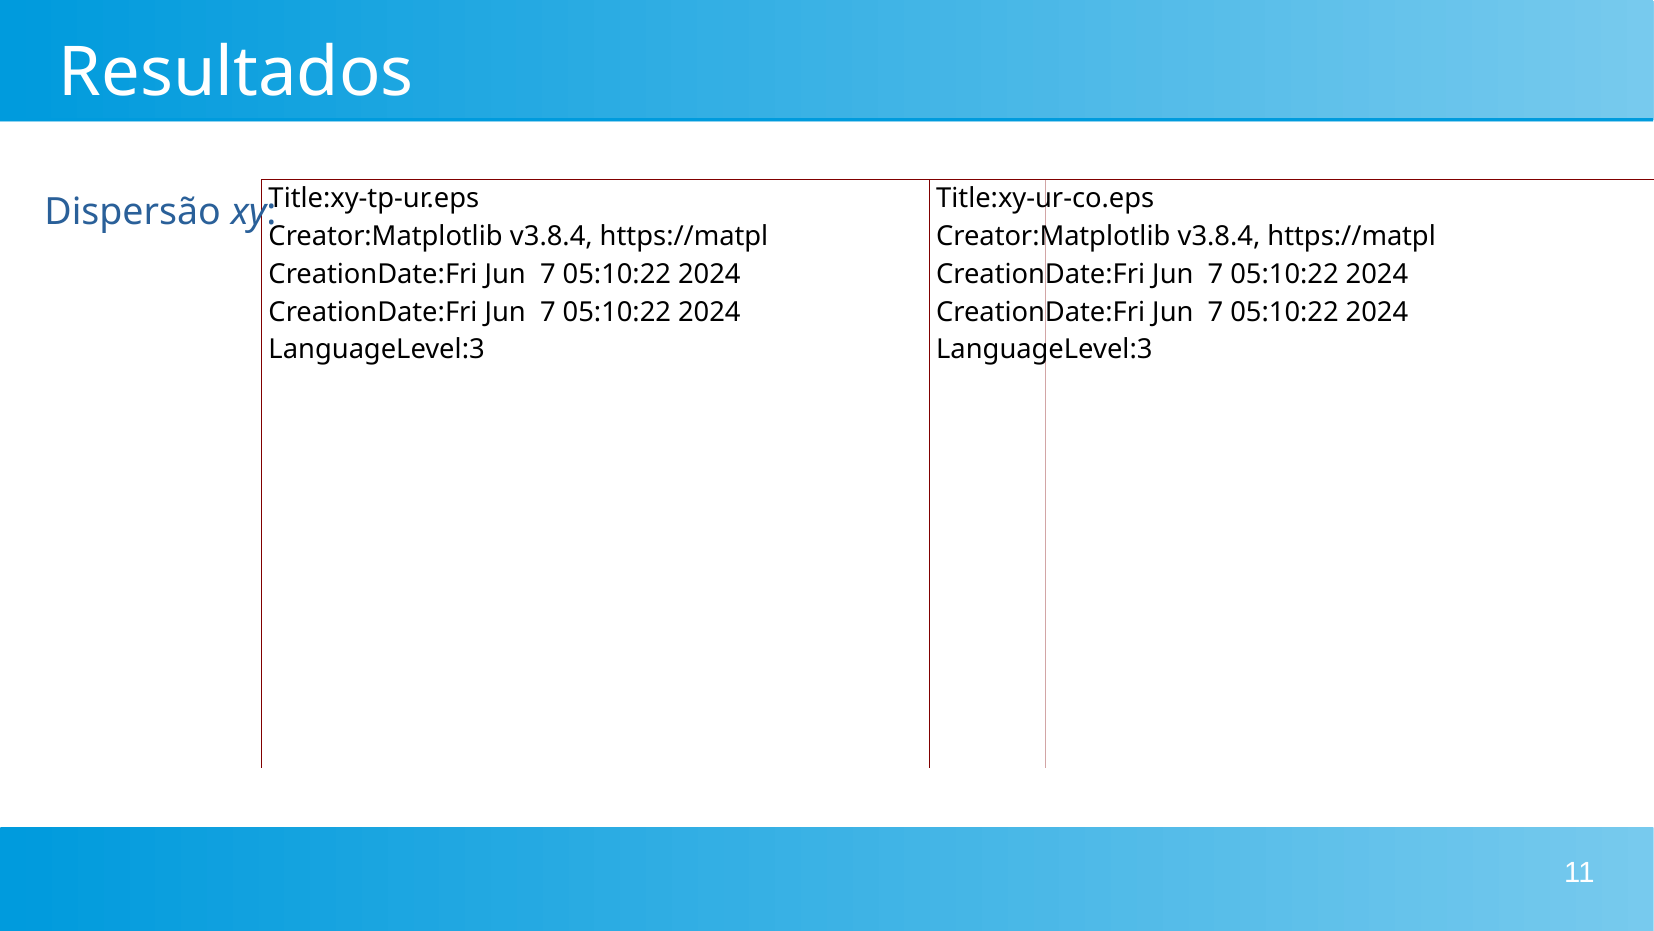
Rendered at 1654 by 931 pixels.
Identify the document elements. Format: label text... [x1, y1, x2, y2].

title Resultados [59, 21, 1595, 116]
picture [259, 177, 1654, 768]
text_box Dispersão xy: [29, 177, 290, 244]
